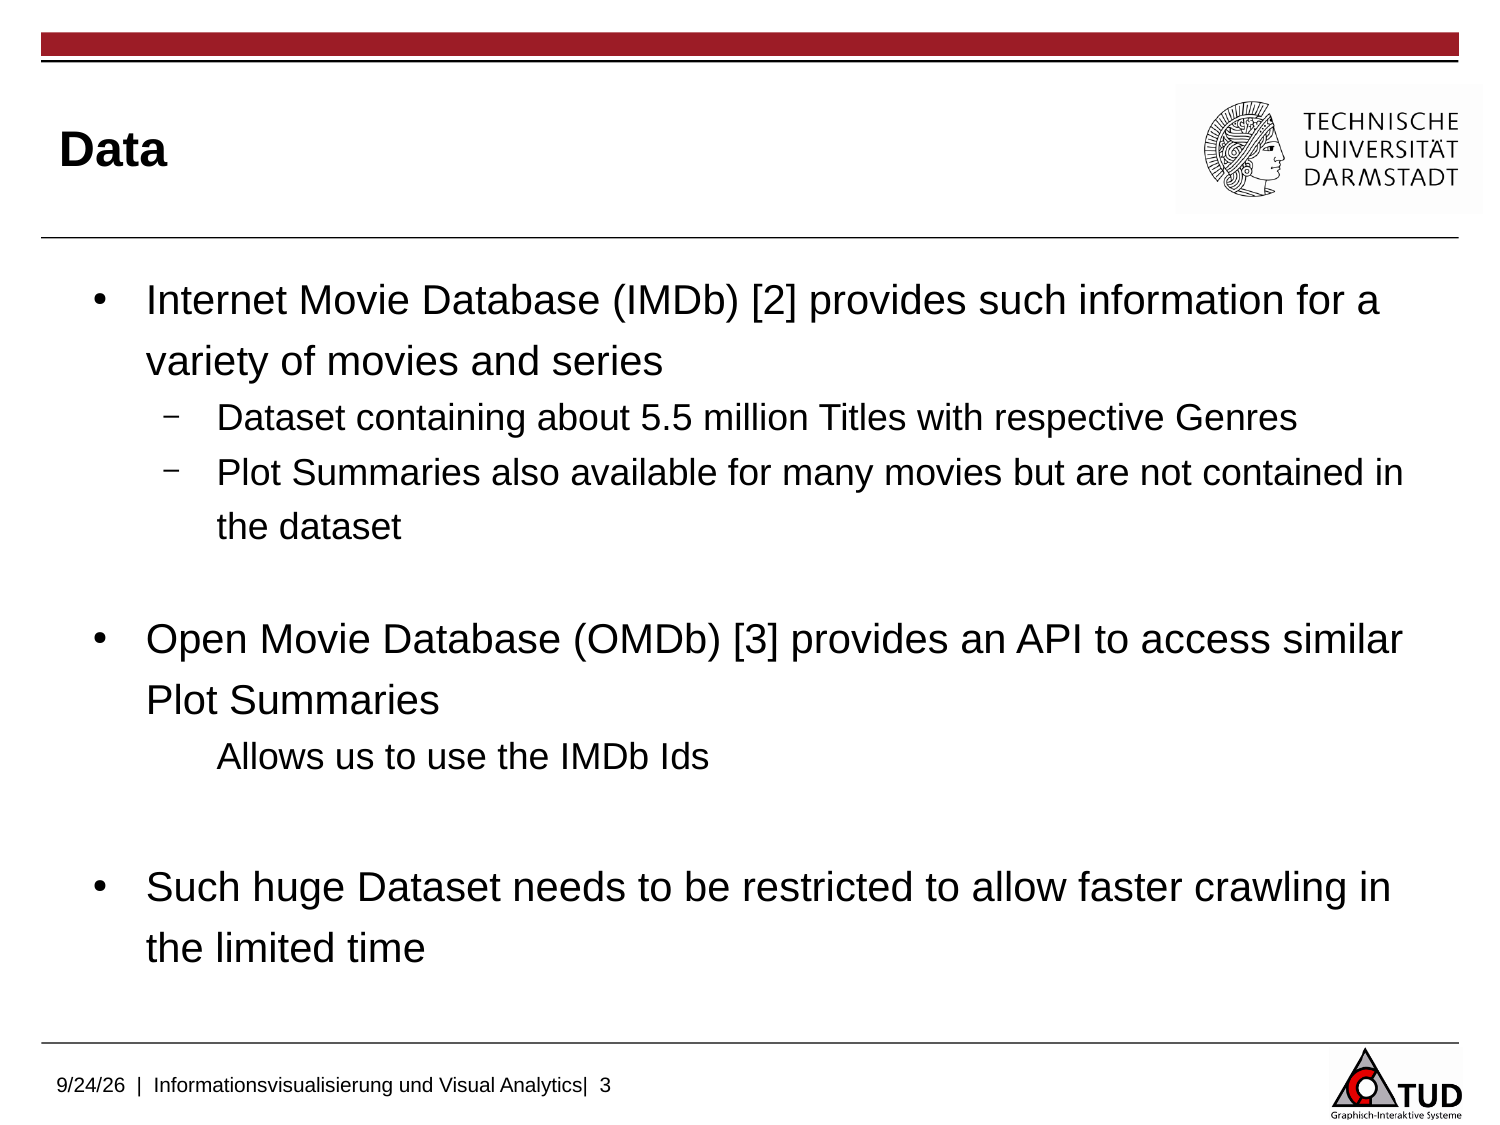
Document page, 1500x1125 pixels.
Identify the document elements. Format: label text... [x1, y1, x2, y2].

picture [1175, 84, 1483, 214]
picture [1329, 1047, 1463, 1120]
list Internet Movie Database (IMDb) [2] provides such information for a variety of movies and series Dataset containing about 5.5 million Titles with respective Genres Plot Summaries also available for many movies but are not contained in the dataset Open Movie Database (OMDb) [3] provides an API to access similar Plot Summaries Allows us to use the IMDb Ids Such huge Dataset needs to be restricted to allow faster crawling in the limited time [75, 263, 1425, 1036]
title Data [58, 80, 1149, 218]
